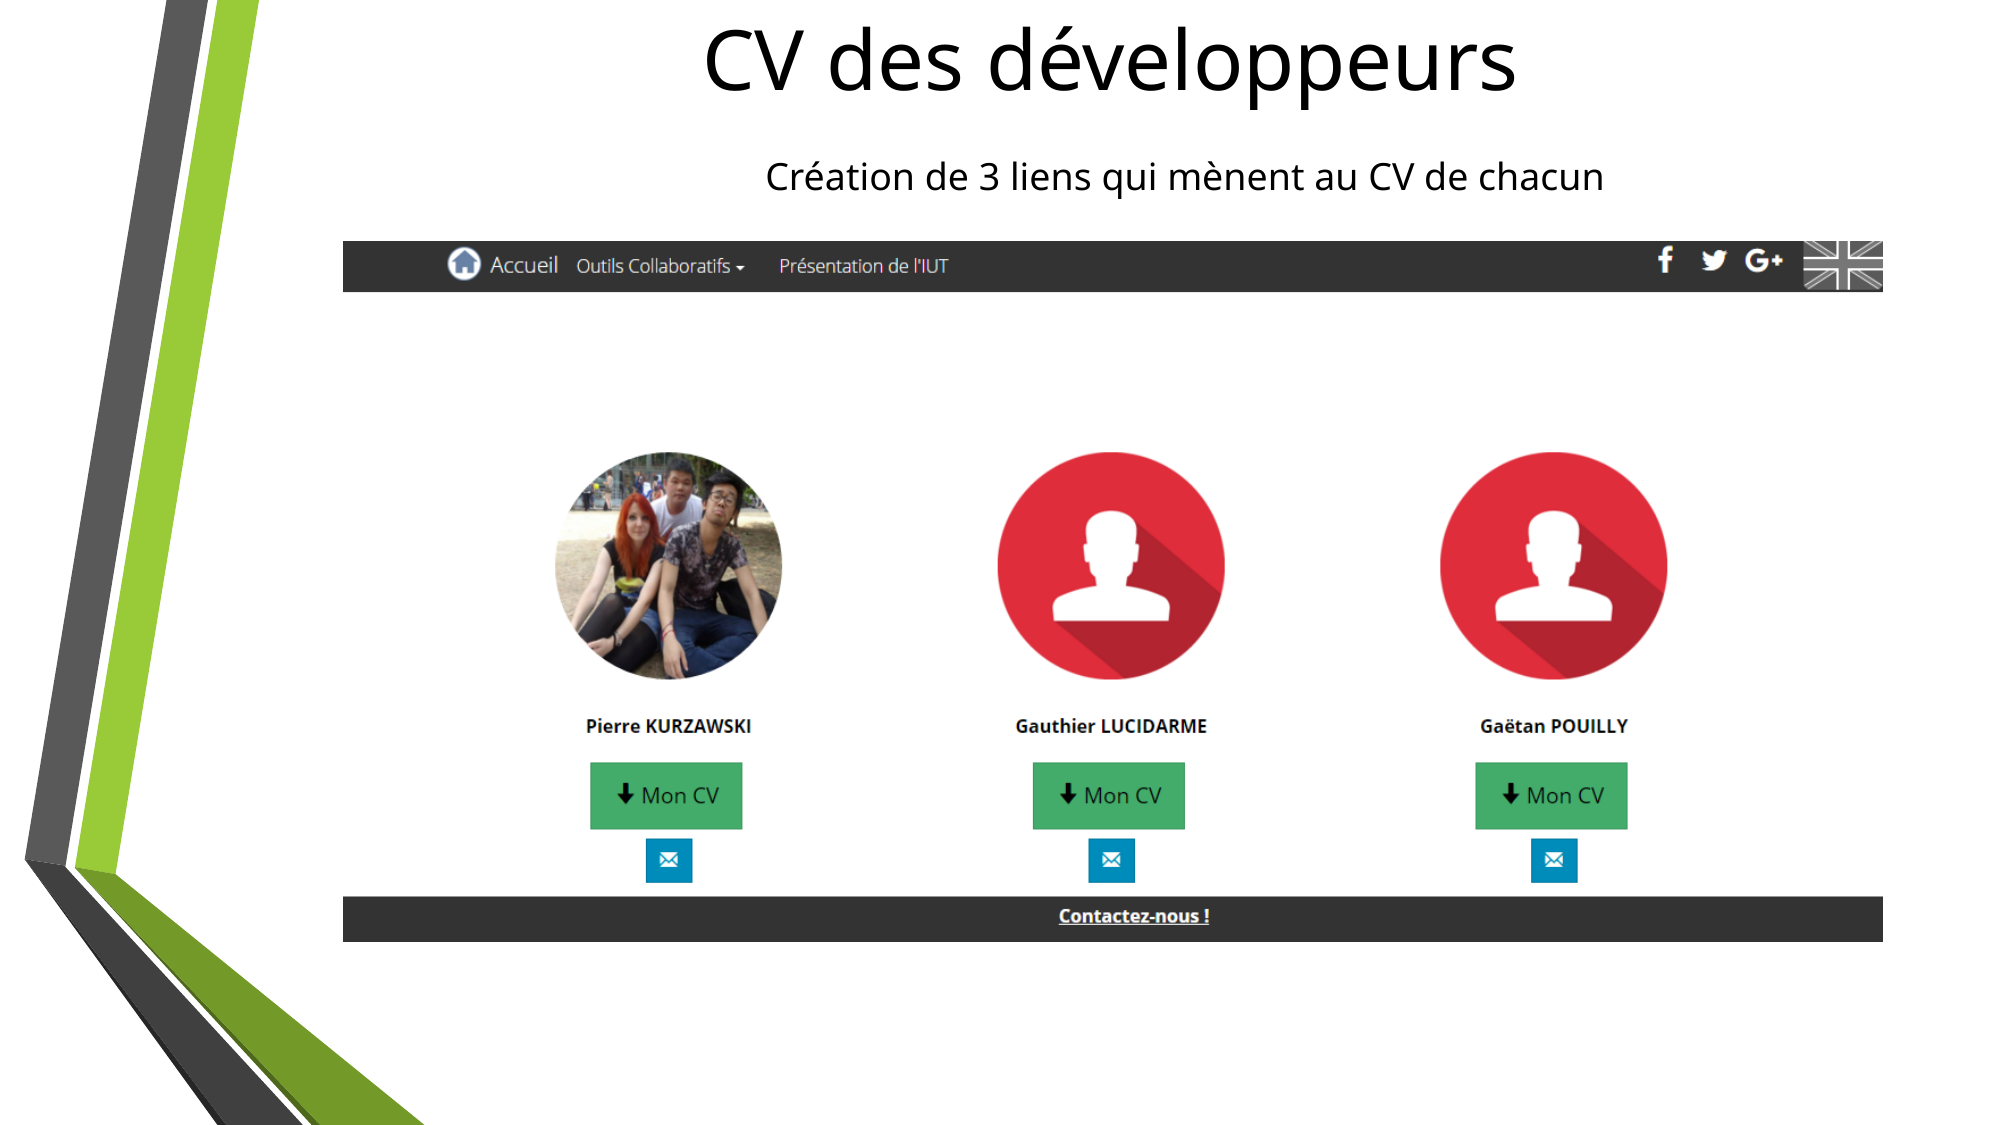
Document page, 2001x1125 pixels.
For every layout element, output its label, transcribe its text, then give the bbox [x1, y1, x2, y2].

text_box Création de 3 liens qui mènent au CV de chacun [750, 143, 1773, 210]
title CV des développeurs [288, 0, 1933, 174]
picture [343, 242, 1883, 942]
